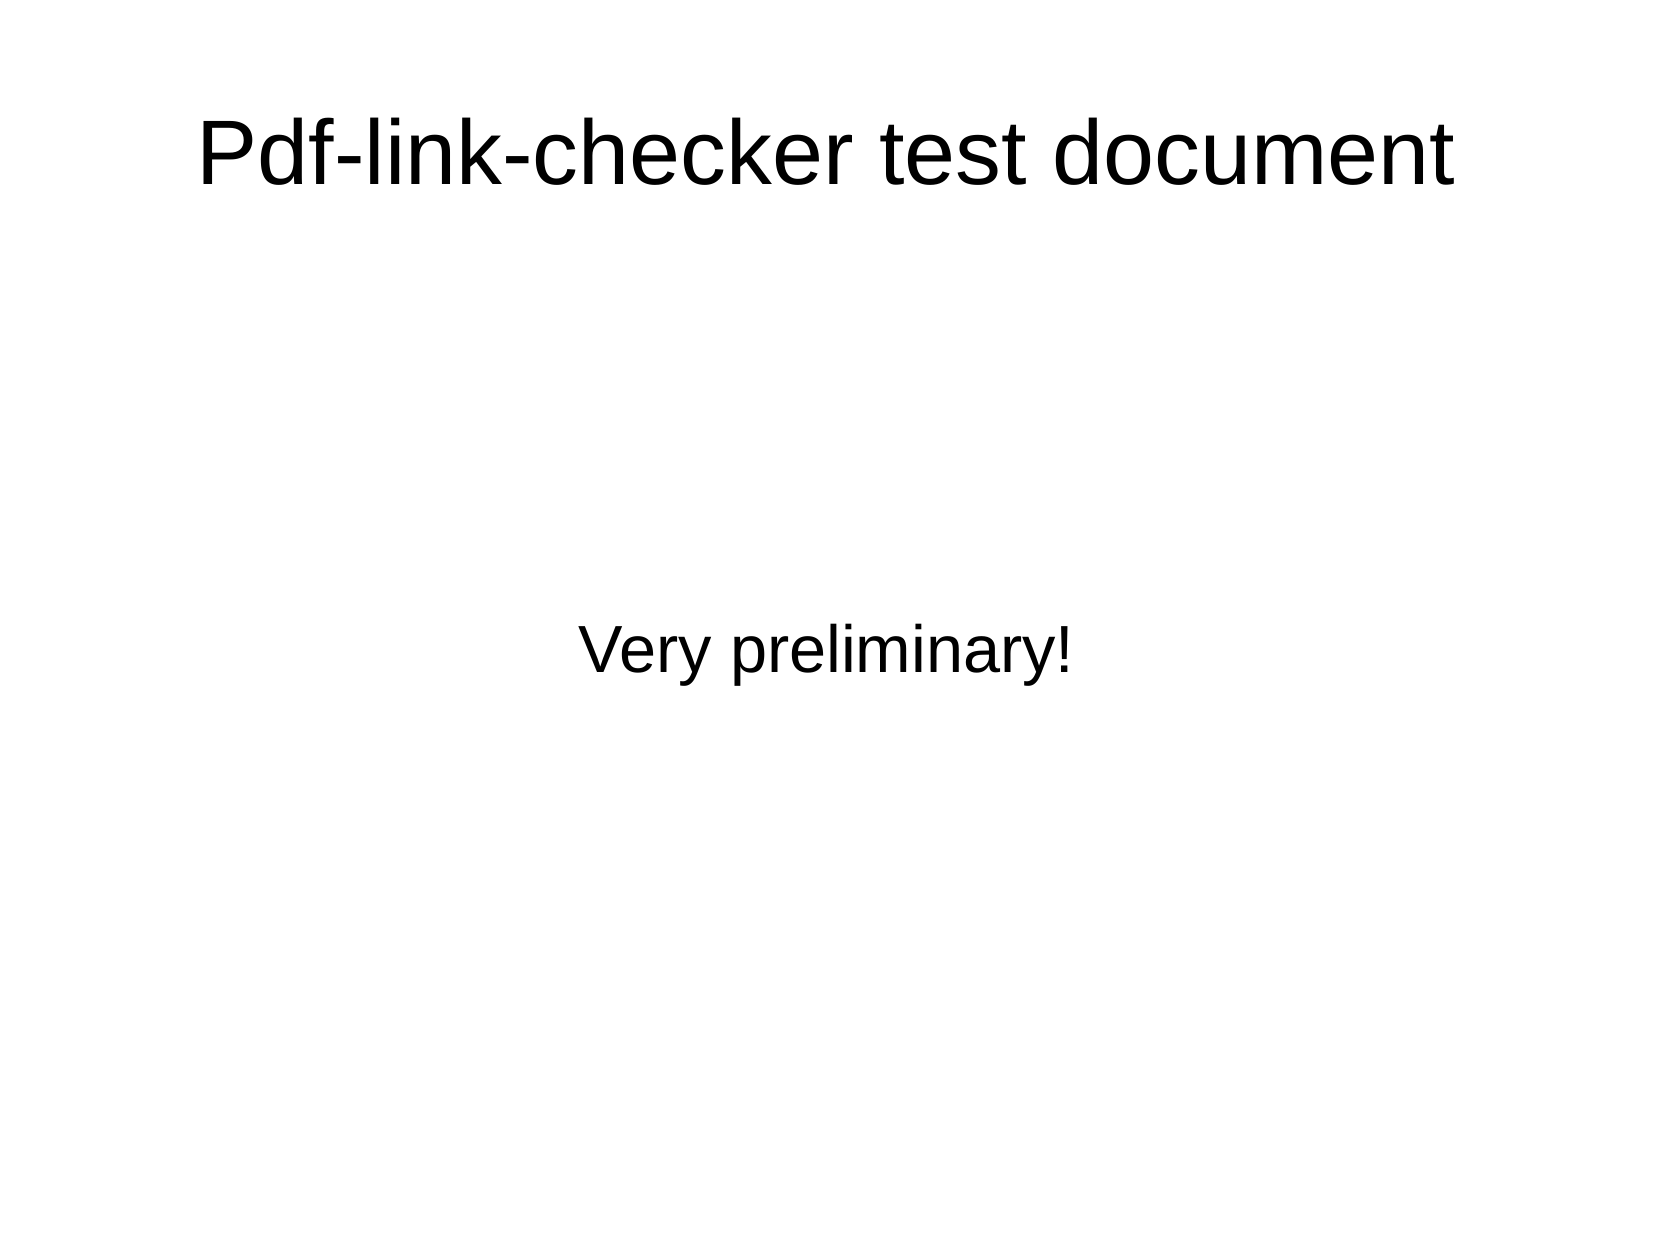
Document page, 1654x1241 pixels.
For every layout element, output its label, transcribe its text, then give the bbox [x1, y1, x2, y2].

subtitle Very preliminary! [82, 290, 1571, 1010]
title Pdf-link-checker test document [82, 49, 1571, 257]
